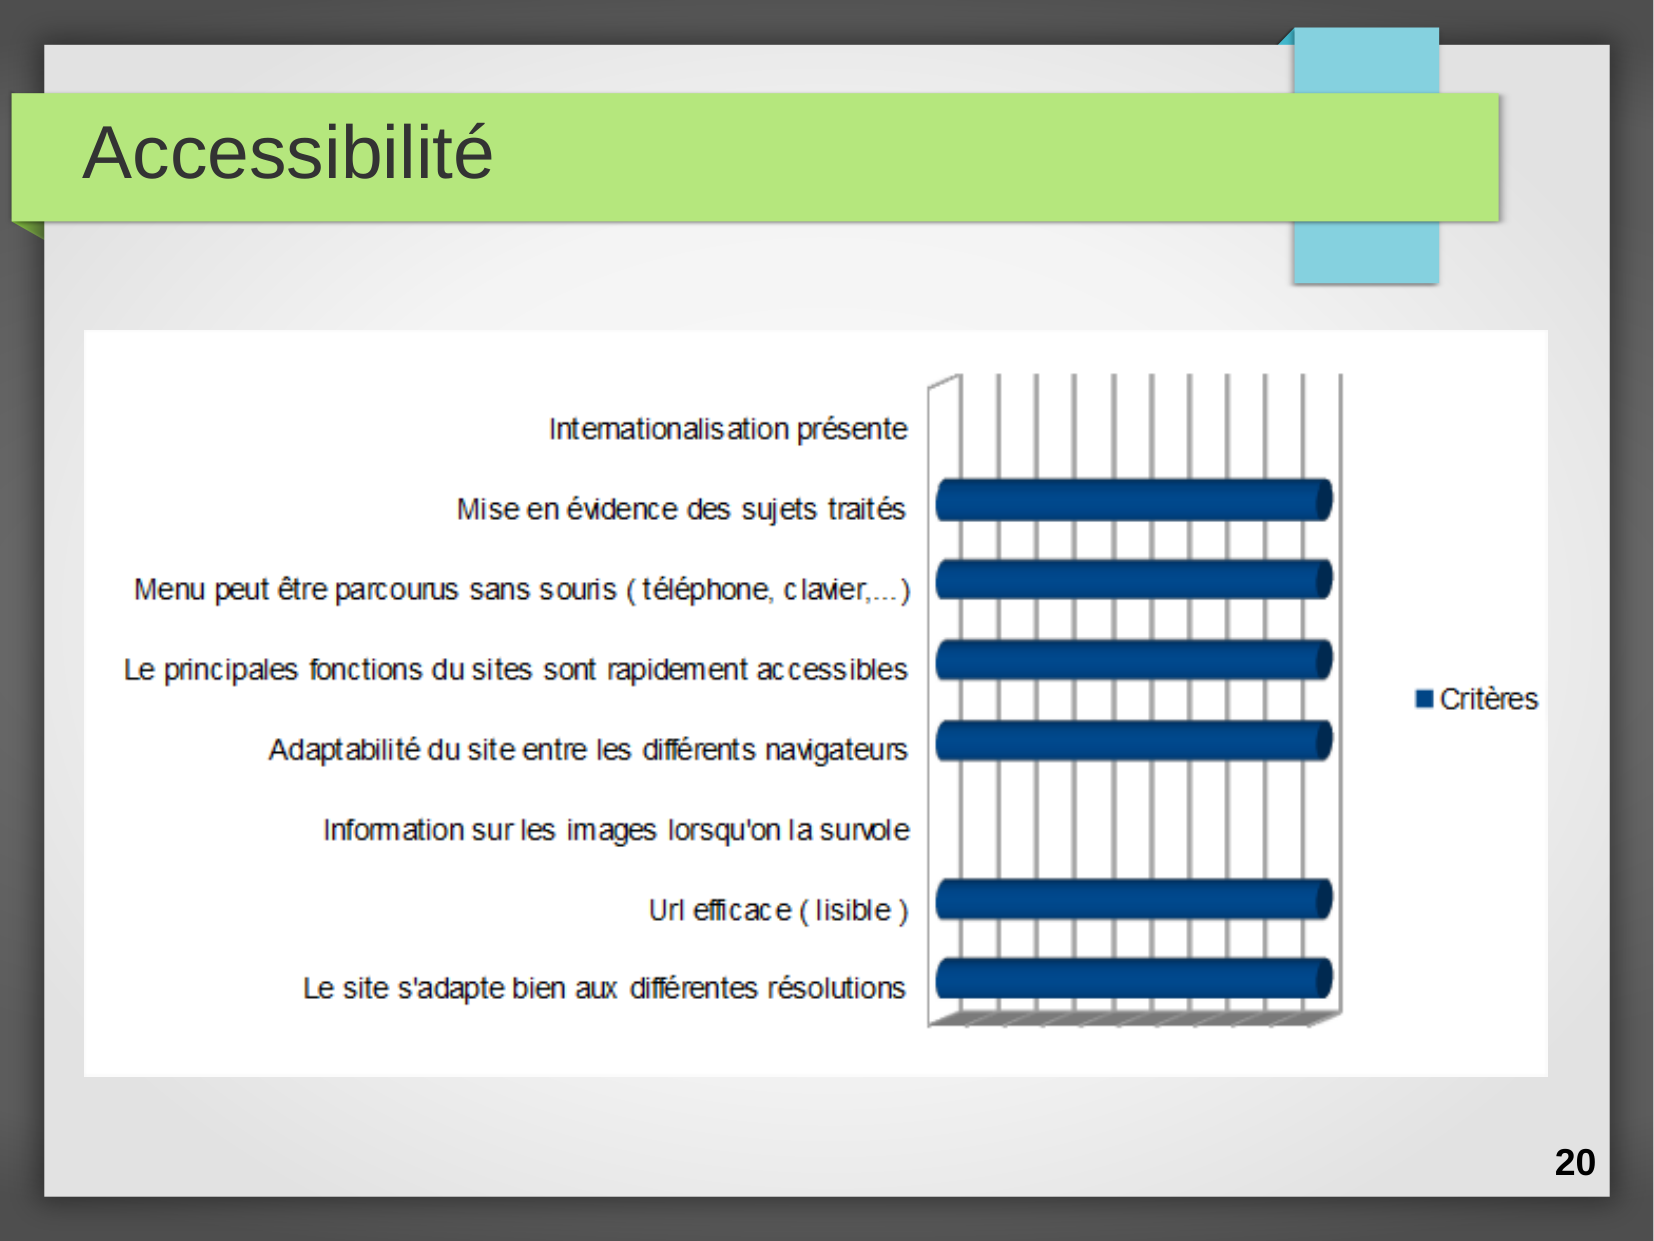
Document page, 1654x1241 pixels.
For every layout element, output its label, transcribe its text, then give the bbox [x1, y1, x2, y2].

picture [0, 0, 1654, 1241]
text_box <numéro> [1540, 1133, 1654, 1205]
title Accessibilité [82, 49, 1571, 257]
